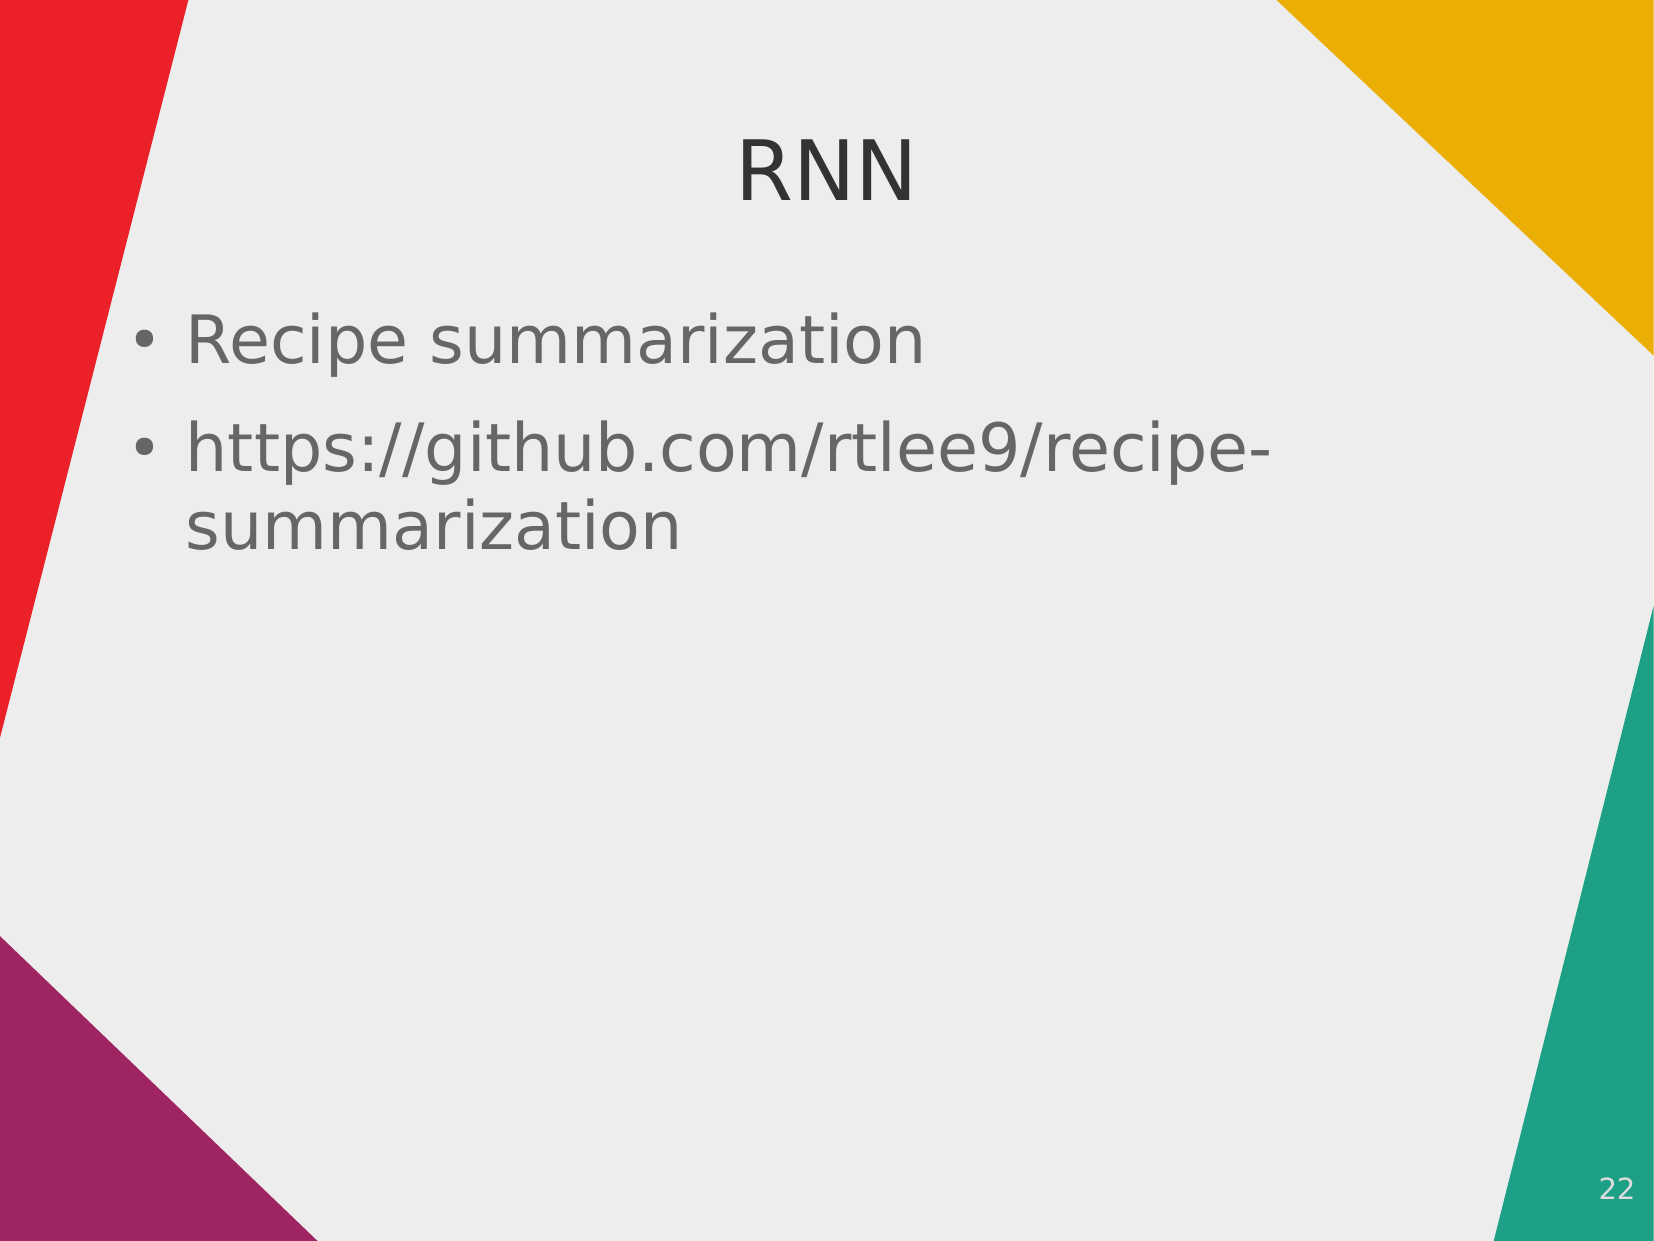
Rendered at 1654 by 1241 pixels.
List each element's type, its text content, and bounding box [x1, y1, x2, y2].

list Recipe summarization https://github.com/rtlee9/recipe-summarization [114, 302, 1539, 1033]
title RNN [114, 73, 1539, 271]
